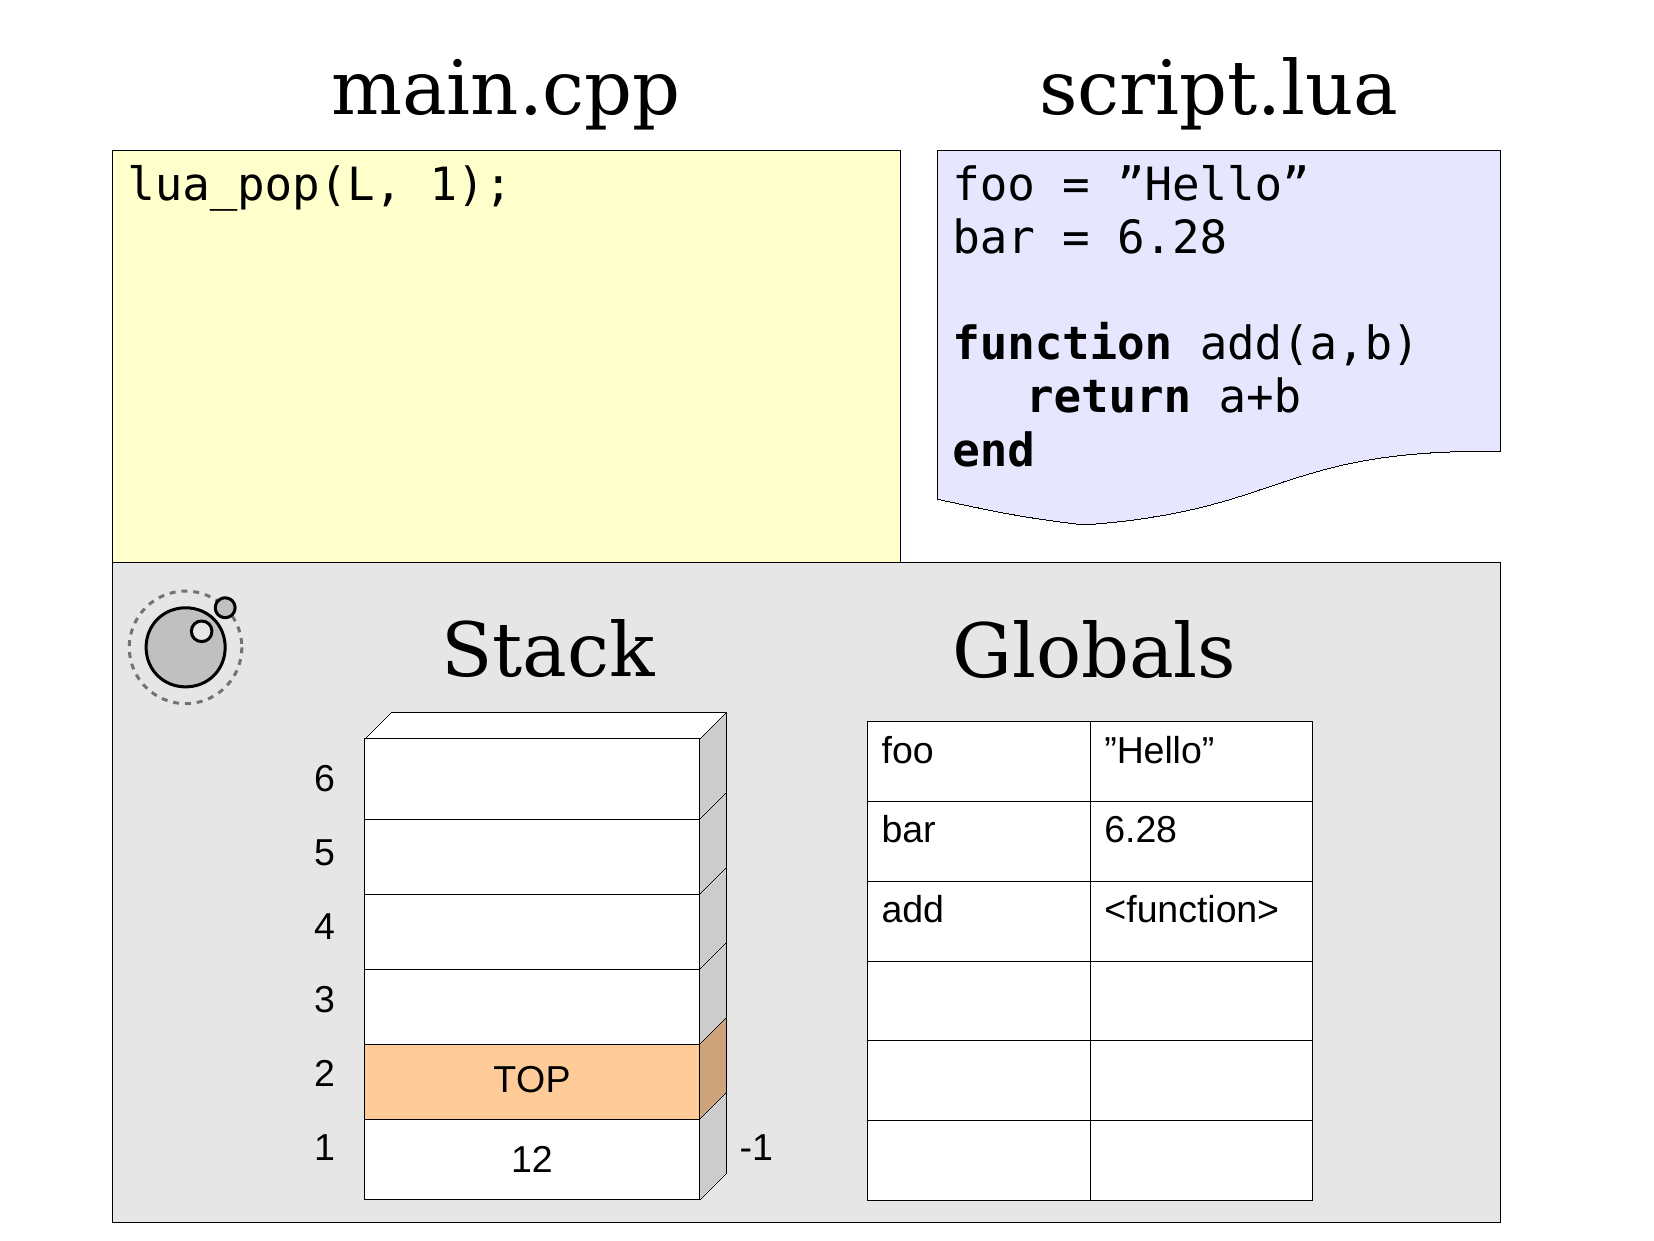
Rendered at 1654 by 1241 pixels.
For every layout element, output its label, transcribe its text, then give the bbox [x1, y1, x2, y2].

table_cell 6.28 [1091, 802, 1312, 881]
table_cell [868, 1121, 1090, 1200]
text_box script.lua [937, 37, 1501, 140]
table_header 6 [300, 751, 364, 824]
table_cell 3 [300, 972, 364, 1045]
table_cell [727, 898, 787, 971]
table_header [727, 751, 787, 824]
table_cell 2 [300, 1046, 364, 1118]
table_cell [727, 972, 787, 1045]
text_box 12 [364, 1120, 699, 1200]
table_cell [868, 1041, 1090, 1120]
table_cell [727, 1046, 787, 1118]
table_cell [1091, 1121, 1312, 1200]
table_cell 1 [300, 1119, 364, 1192]
text_box Globals [937, 600, 1252, 713]
table_header ”Hello” [1091, 722, 1312, 801]
text_box foo = ”Hello” bar = 6.28 function add(a,b) return a+b end [937, 150, 1501, 525]
text_box Stack [426, 599, 670, 702]
table_cell add [868, 882, 1090, 961]
table_cell [1091, 962, 1312, 1040]
table_cell [1091, 1041, 1312, 1120]
text_box lua_pop(L, 1); [112, 150, 901, 563]
table_cell bar [868, 802, 1090, 881]
table_cell <function> [1091, 882, 1312, 961]
table_cell [868, 962, 1090, 1040]
table_cell 5 [300, 825, 364, 897]
table_header foo [868, 722, 1090, 801]
text_box main.cpp [112, 37, 901, 140]
table_cell 4 [300, 898, 364, 971]
text_box [112, 562, 1501, 1223]
table_cell [727, 825, 787, 897]
table_cell -1 [709, 1119, 787, 1192]
text_box TOP [364, 1045, 699, 1120]
